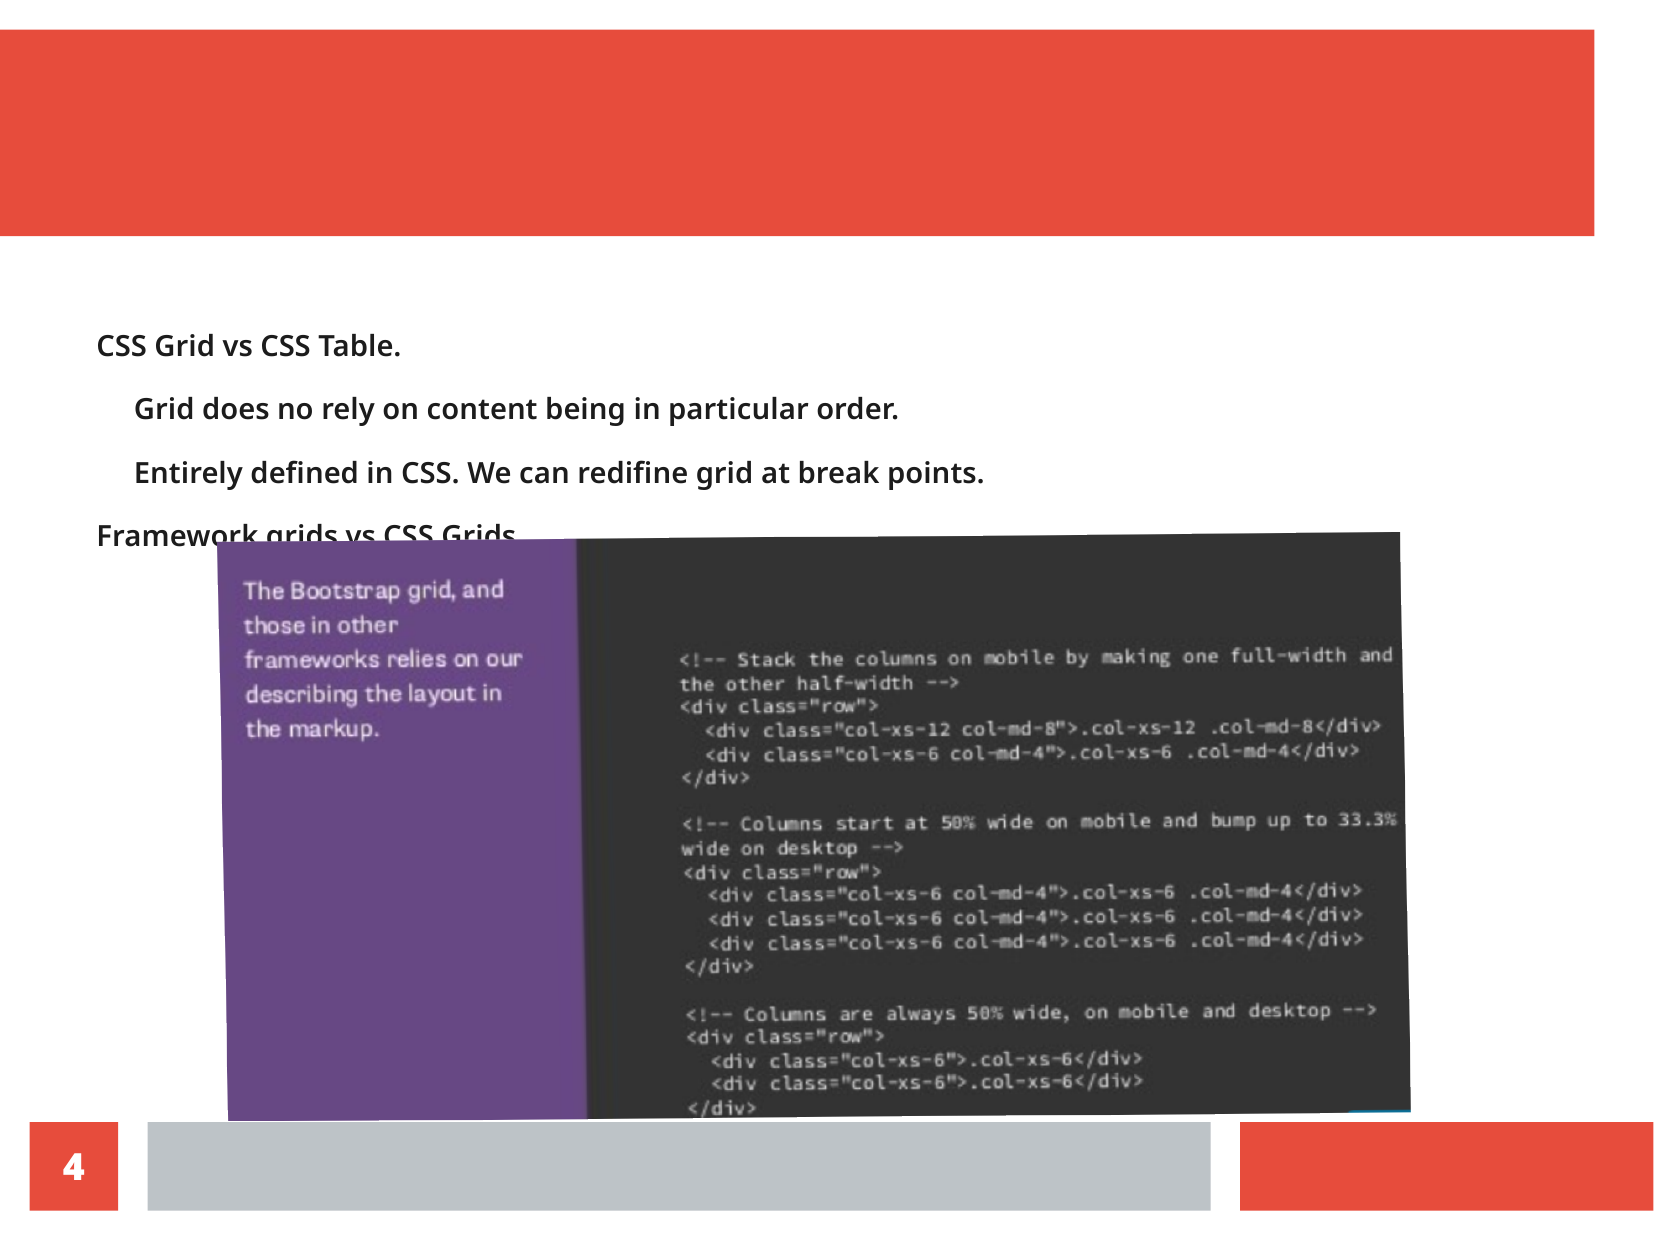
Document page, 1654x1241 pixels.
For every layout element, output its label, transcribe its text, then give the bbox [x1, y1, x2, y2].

picture [216, 531, 1411, 1121]
list CSS Grid vs CSS Table. Grid does no rely on content being in particular order. Entirely defined in CSS. We can redifine grid at break points. Framework grids vs CSS Grids. [59, 324, 1565, 1093]
